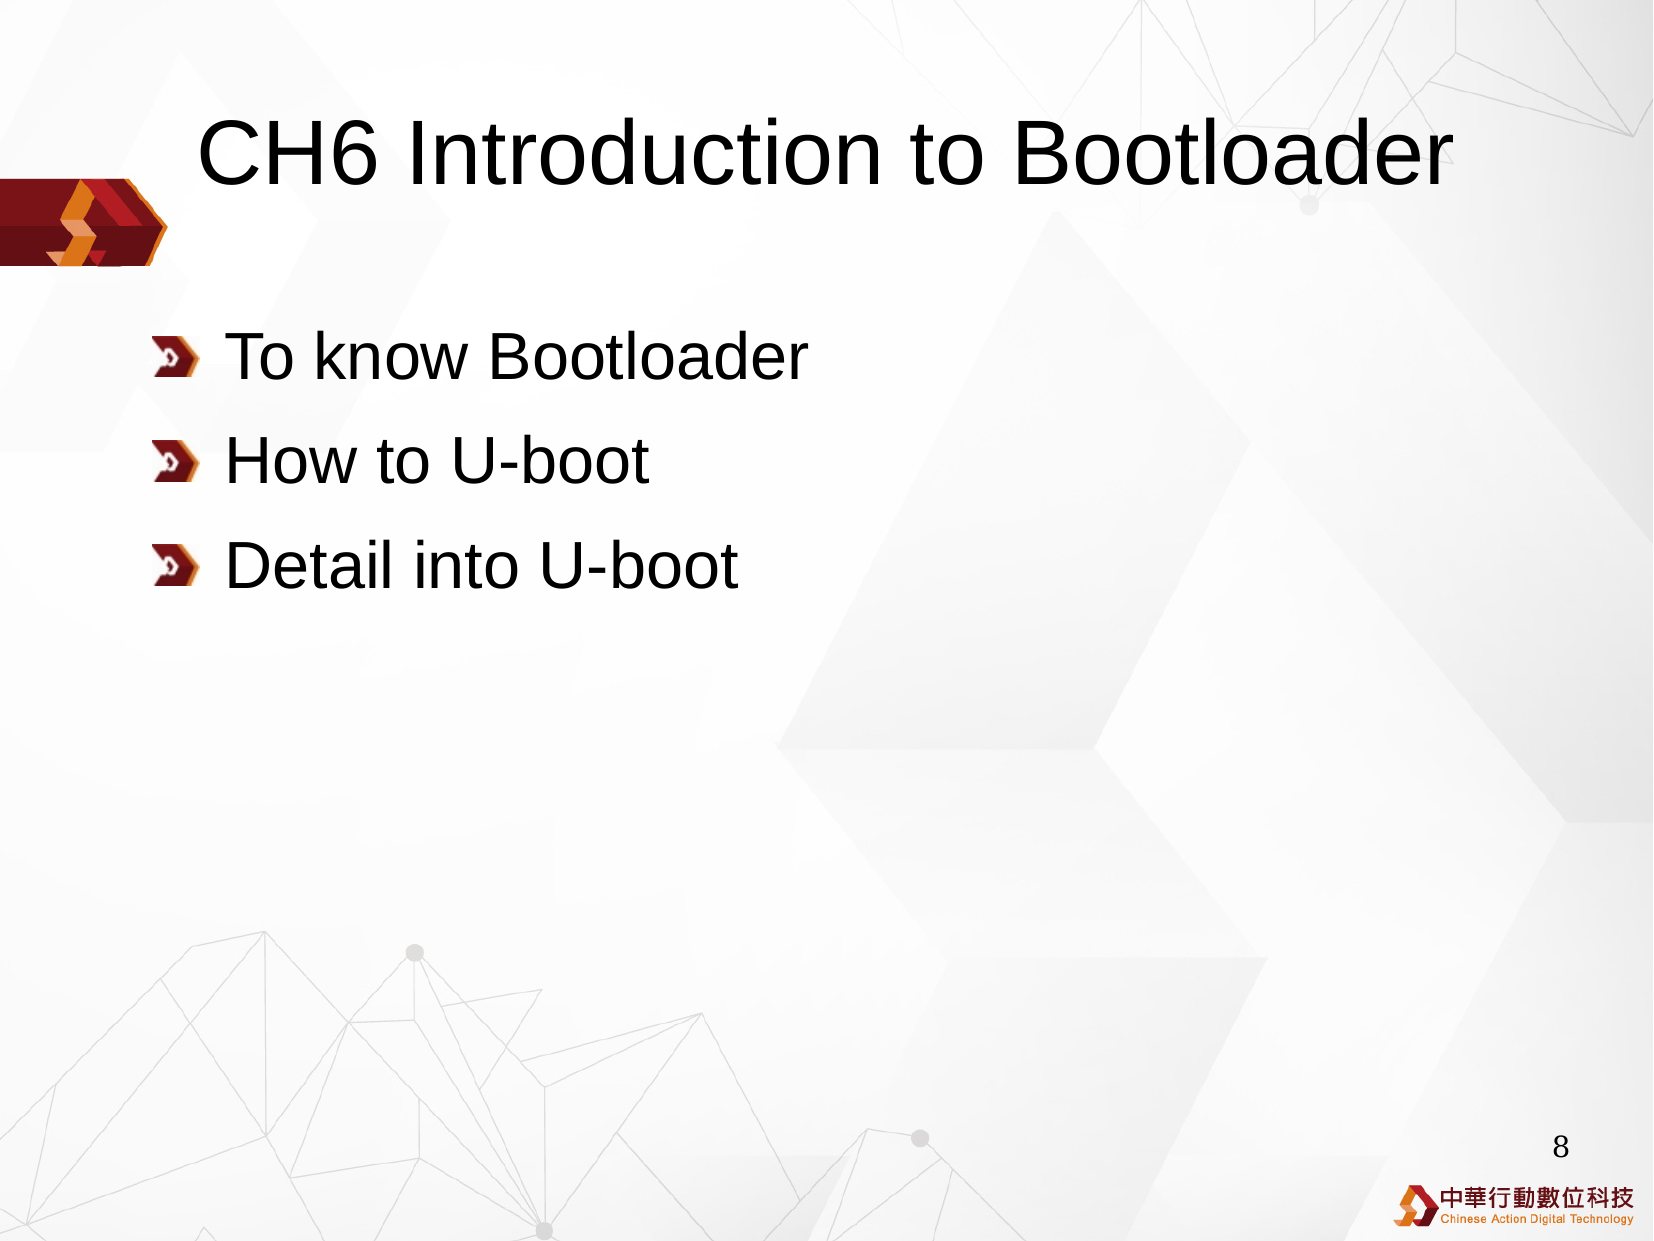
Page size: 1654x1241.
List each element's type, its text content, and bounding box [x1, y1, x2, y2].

title CH6 Introduction to Bootloader [82, 49, 1571, 257]
list To know Bootloader How to U-boot Detail into U-boot [135, 319, 1588, 721]
picture [0, 0, 1654, 1241]
